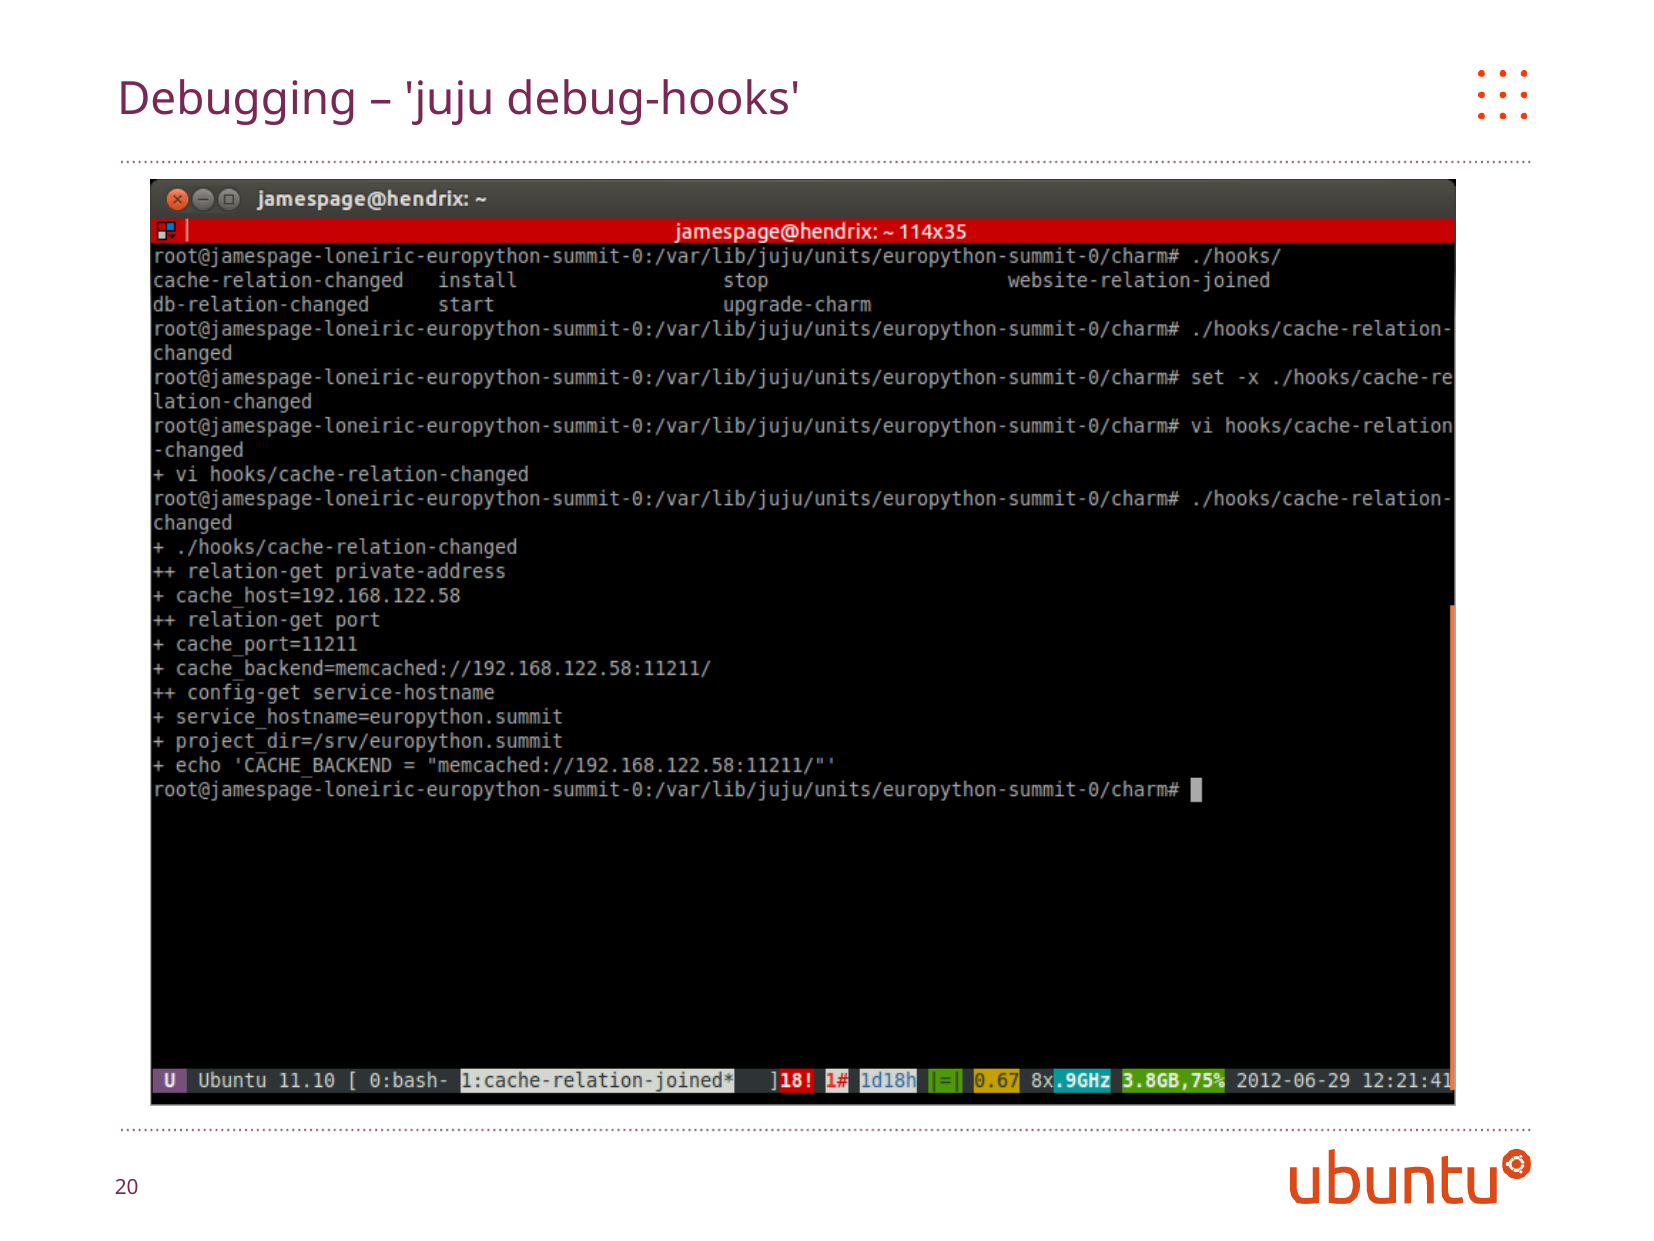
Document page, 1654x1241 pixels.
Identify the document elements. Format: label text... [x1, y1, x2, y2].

picture [111, 159, 1533, 166]
picture [1290, 1149, 1531, 1204]
picture [150, 179, 1456, 1107]
title Debugging – 'juju debug-hooks' [117, 71, 1447, 123]
picture [111, 1127, 1533, 1134]
picture [1478, 70, 1527, 119]
